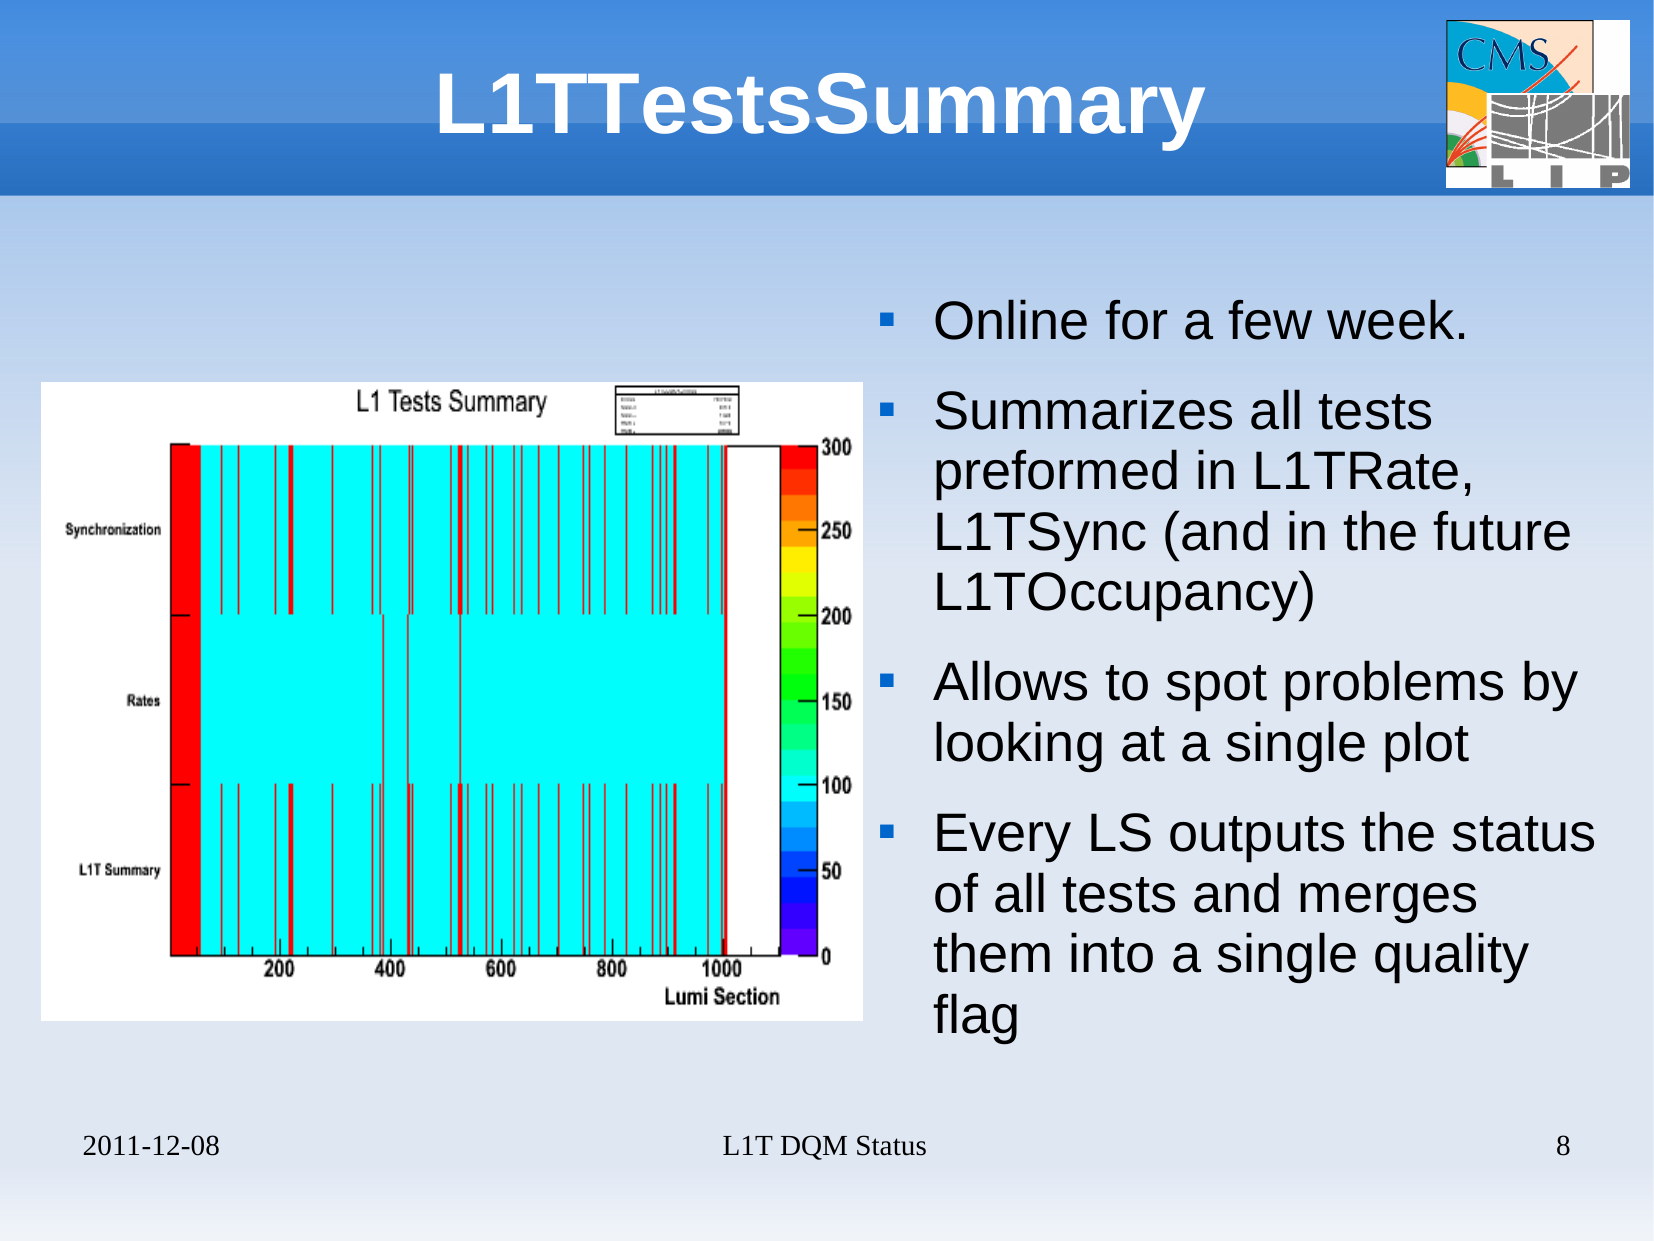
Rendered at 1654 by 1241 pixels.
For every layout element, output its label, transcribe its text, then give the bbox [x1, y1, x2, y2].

list Online for a few week. Summarizes all tests preformed in L1TRate, L1TSync (and in the future L1TOccupancy) Allows to spot problems by looking at a single plot Every LS outputs the status of all tests and merges them into a single quality flag [862, 290, 1613, 1109]
title L1TTestsSummary [76, 0, 1565, 208]
picture [0, 0, 1654, 1241]
